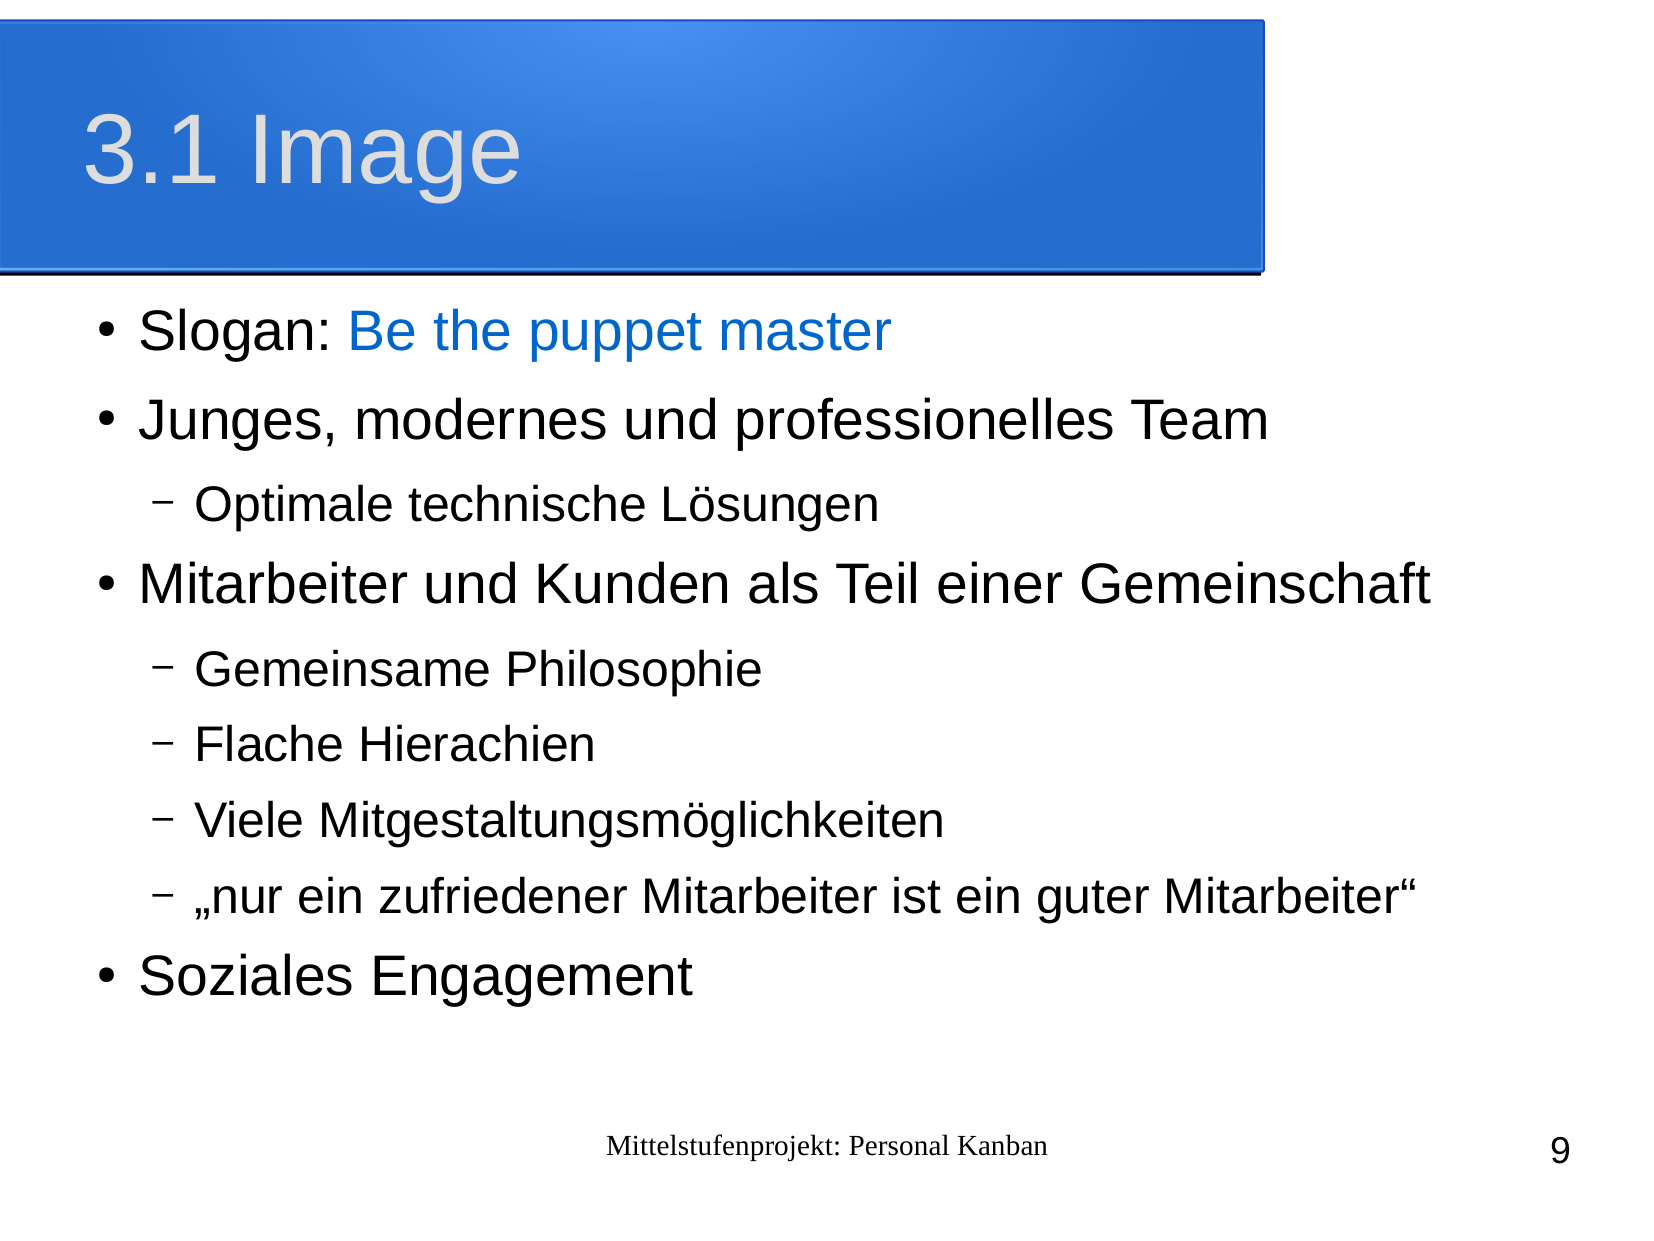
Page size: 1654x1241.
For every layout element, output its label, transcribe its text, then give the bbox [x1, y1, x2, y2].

title 3.1 Image [82, 47, 1235, 252]
text_box 9 [1535, 1122, 1654, 1194]
list Slogan: Be the puppet master Junges, modernes und professionelles Team Optimale technische Lösungen Mitarbeiter und Kunden als Teil einer Gemeinschaft Gemeinsame Philosophie Flache Hierachien Viele Mitgestaltungsmöglichkeiten „nur ein zufriedener Mitarbeiter ist ein guter Mitarbeiter“ Soziales Engagement [82, 299, 1571, 1019]
